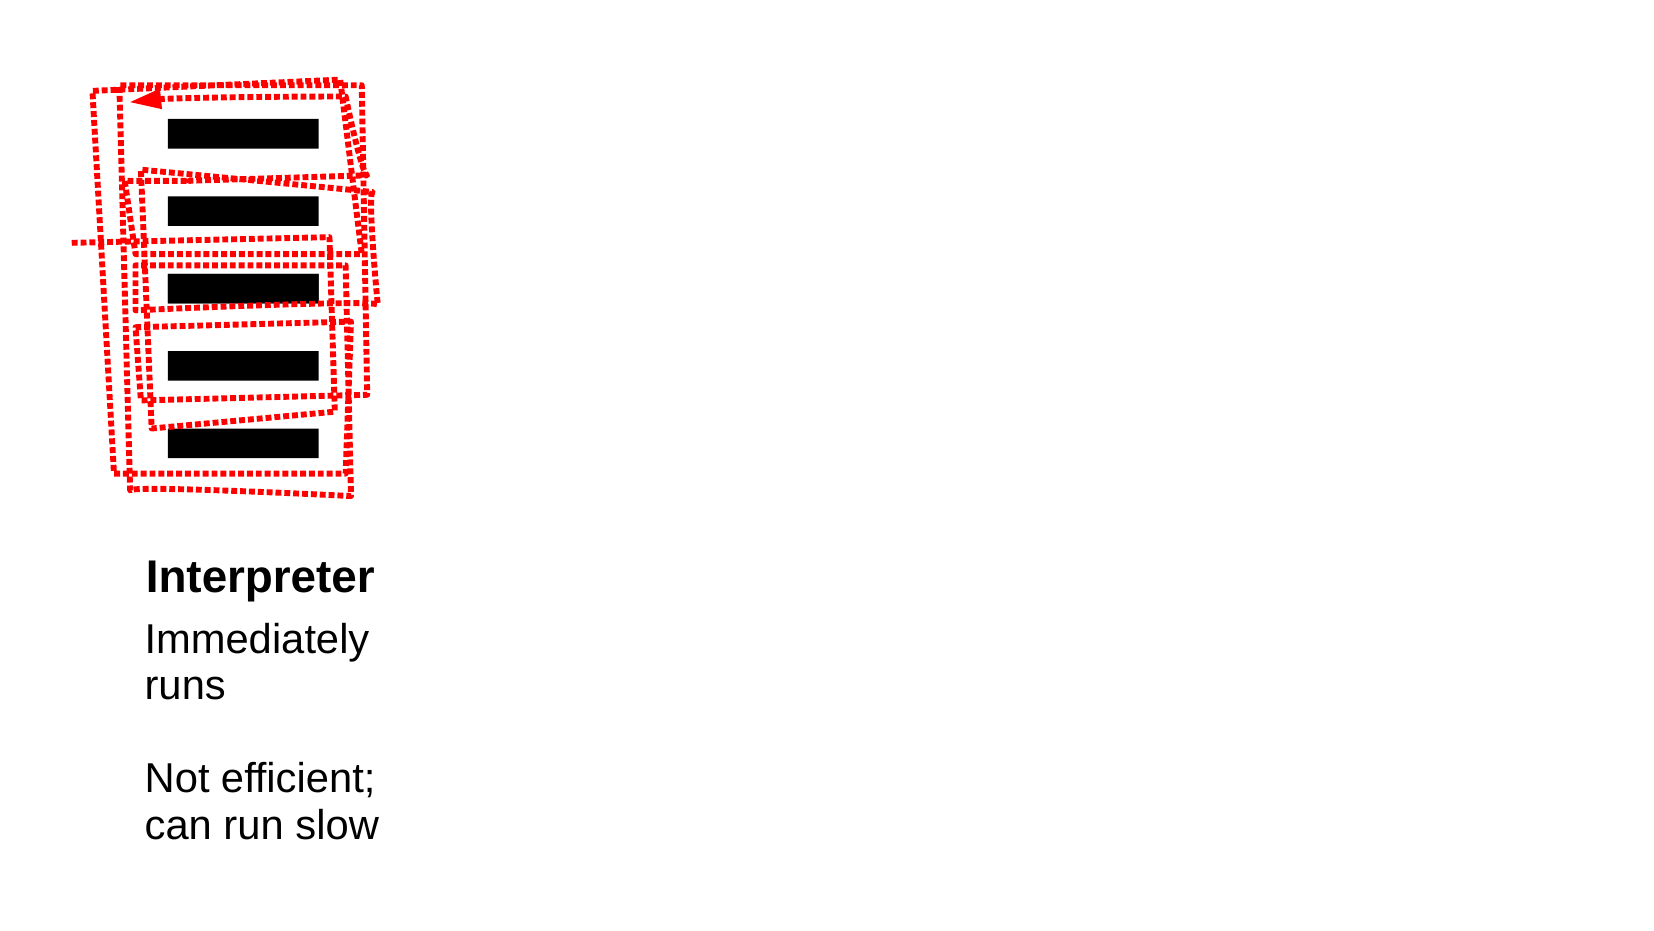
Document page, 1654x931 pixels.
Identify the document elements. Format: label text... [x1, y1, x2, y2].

text_box [167, 351, 319, 381]
text_box [167, 428, 319, 459]
text_box [167, 273, 319, 304]
text_box Interpreter [131, 543, 390, 608]
text_box [167, 196, 319, 226]
text_box [167, 118, 319, 149]
text_box Immediately runs Not efficient; can run slow [129, 608, 426, 856]
